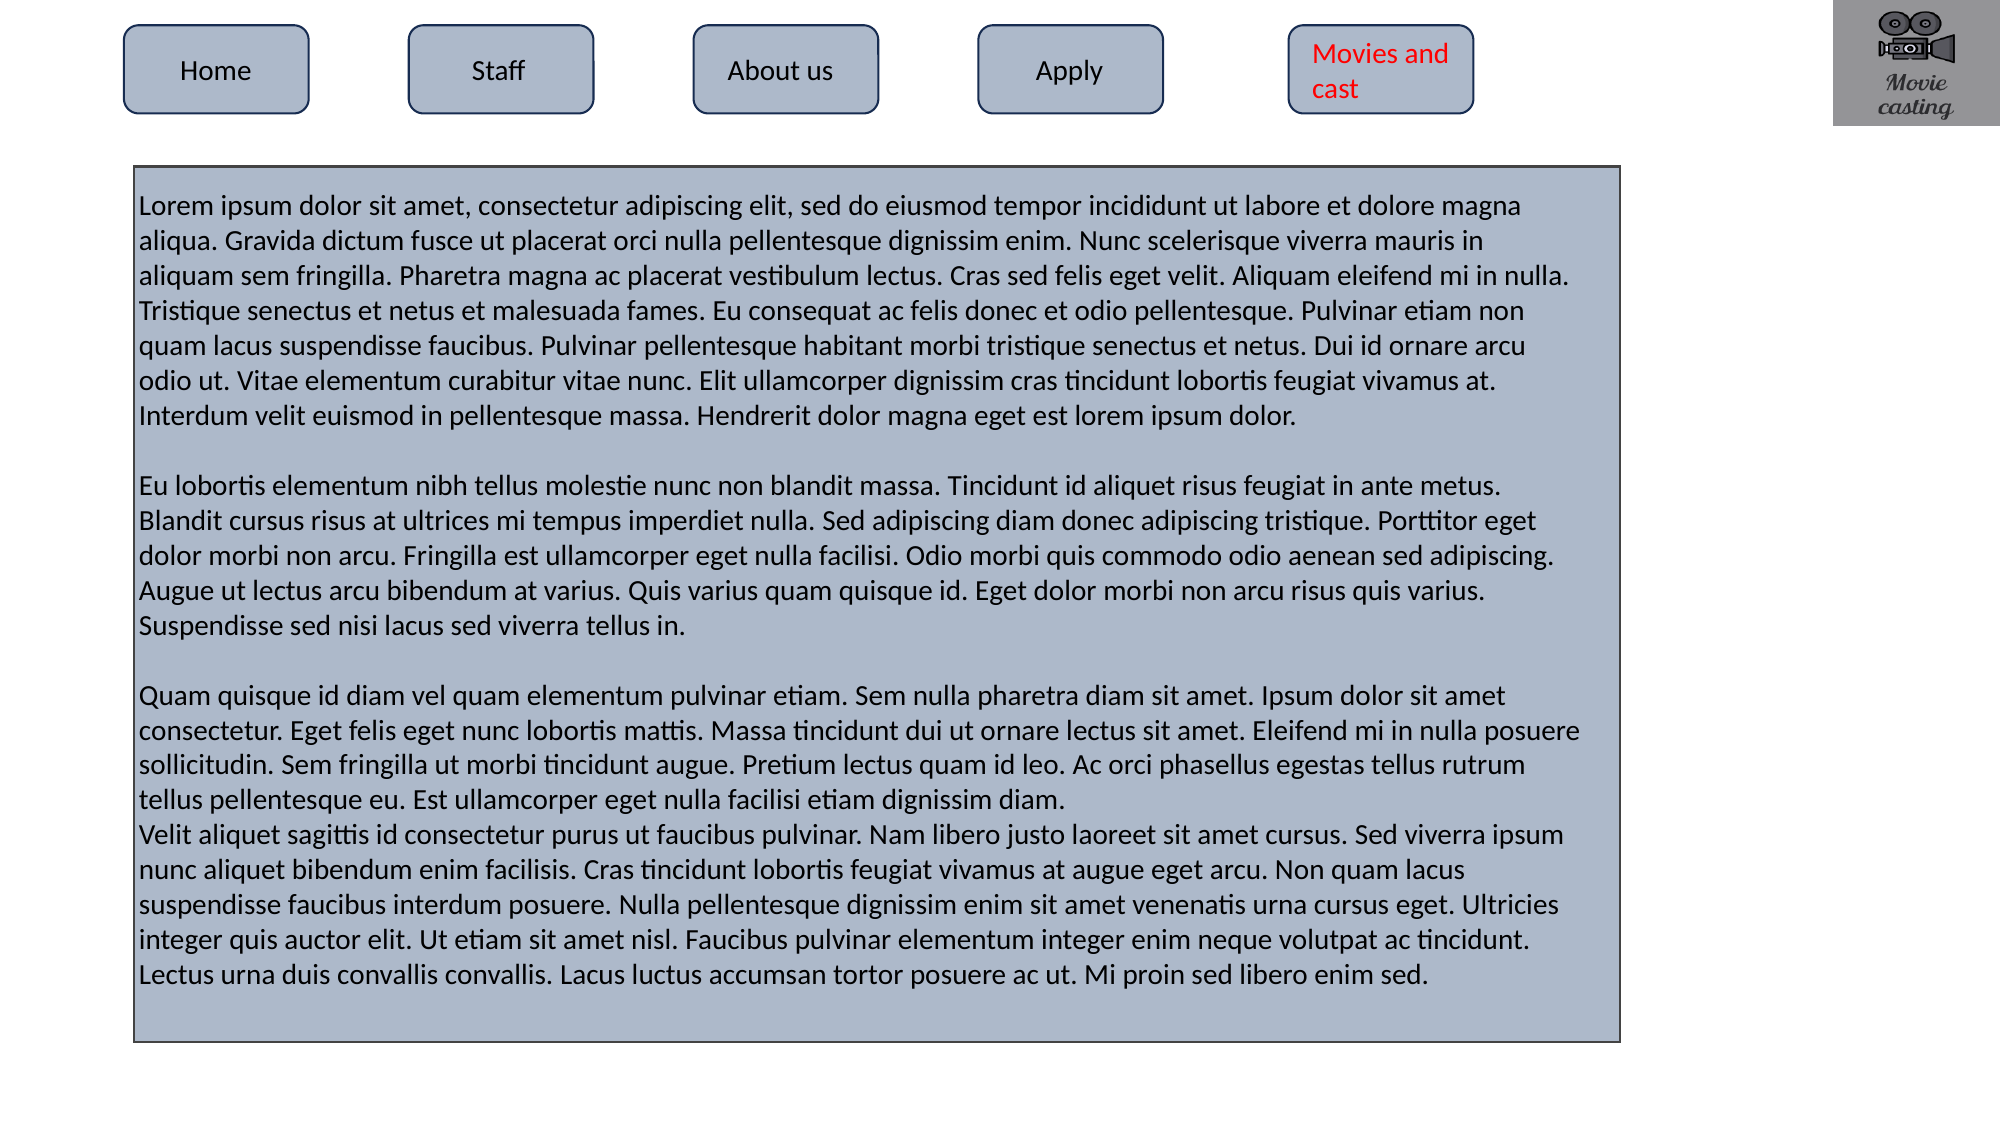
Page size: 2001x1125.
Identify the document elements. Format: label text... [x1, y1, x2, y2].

text_box [1466, 27, 1474, 112]
text_box Staff [456, 44, 546, 95]
text_box [408, 25, 594, 114]
text_box [978, 25, 1164, 114]
text_box [134, 166, 1620, 1042]
text_box [1288, 26, 1297, 112]
text_box Movies and cast [1297, 26, 1466, 113]
text_box Apply [1020, 44, 1121, 95]
picture [1833, 0, 2000, 126]
text_box [123, 25, 309, 114]
text_box About us [712, 44, 860, 95]
text_box Lorem ipsum dolor sit amet, consectetur adipiscing elit, sed do eiusmod tempor incididunt ut labore et dolore magna aliqua. Gravida dictum fusce ut placerat orci nulla pellentesque dignissim enim. Nunc scelerisque viverra mauris in aliquam sem fringilla. Pharetra magna ac placerat vestibulum lectus. Cras sed felis eget velit. Aliquam eleifend mi in nulla. Tristique senectus et netus et malesuada fames. Eu consequat ac felis donec et odio pellentesque. Pulvinar etiam non quam lacus suspendisse faucibus. Pulvinar pellentesque habitant morbi tristique senectus et netus. Dui id ornare arcu odio ut. Vitae elementum curabitur vitae nunc. Elit ullamcorper dignissim cras tincidunt lobortis feugiat vivamus at. Interdum velit euismod in pellentesque massa. Hendrerit dolor magna eget est lorem ipsum dolor. Eu lobortis elementum nibh tellus molestie nunc non blandit massa. Tincidunt id aliquet risus feugiat in ante metus. Blandit cursus risus at ultrices mi tempus imperdiet nulla. Sed adipiscing diam donec adipiscing tristique. Porttitor eget dolor morbi non arcu. Fringilla est ullamcorper eget nulla facilisi. Odio morbi quis commodo odio aenean sed adipiscing. Augue ut lectus arcu bibendum at varius. Quis varius quam quisque id. Eget dolor morbi non arcu risus quis varius. Suspendisse sed nisi lacus sed viverra tellus in. Quam quisque id diam vel quam elementum pulvinar etiam. Sem nulla pharetra diam sit amet. Ipsum dolor sit amet consectetur. Eget felis eget nunc lobortis mattis. Massa tincidunt dui ut ornare lectus sit amet. Eleifend mi in nulla posuere sollicitudin. Sem fringilla ut morbi tincidunt augue. Pretium lectus quam id leo. Ac orci phasellus egestas tellus rutrum tellus pellentesque eu. Est ullamcorper eget nulla facilisi etiam dignissim diam. Velit aliquet sagittis id consectetur purus ut faucibus pulvinar. Nam libero justo laoreet sit amet cursus. Sed viverra ipsum nunc aliquet bibendum enim facilisis. Cras tincidunt lobortis feugiat vivamus at augue eget arcu. Non quam lacus suspendisse faucibus interdum posuere. Nulla pellentesque dignissim enim sit amet venenatis urna cursus eget. Ultricies integer quis auctor elit. Ut etiam sit amet nisl. Faucibus pulvinar elementum integer enim neque volutpat ac tincidunt. Lectus urna duis convallis convallis. Lacus luctus accumsan tortor posuere ac ut. Mi proin sed libero enim sed. [124, 178, 1600, 1043]
text_box Home [164, 44, 268, 95]
text_box [693, 25, 879, 114]
